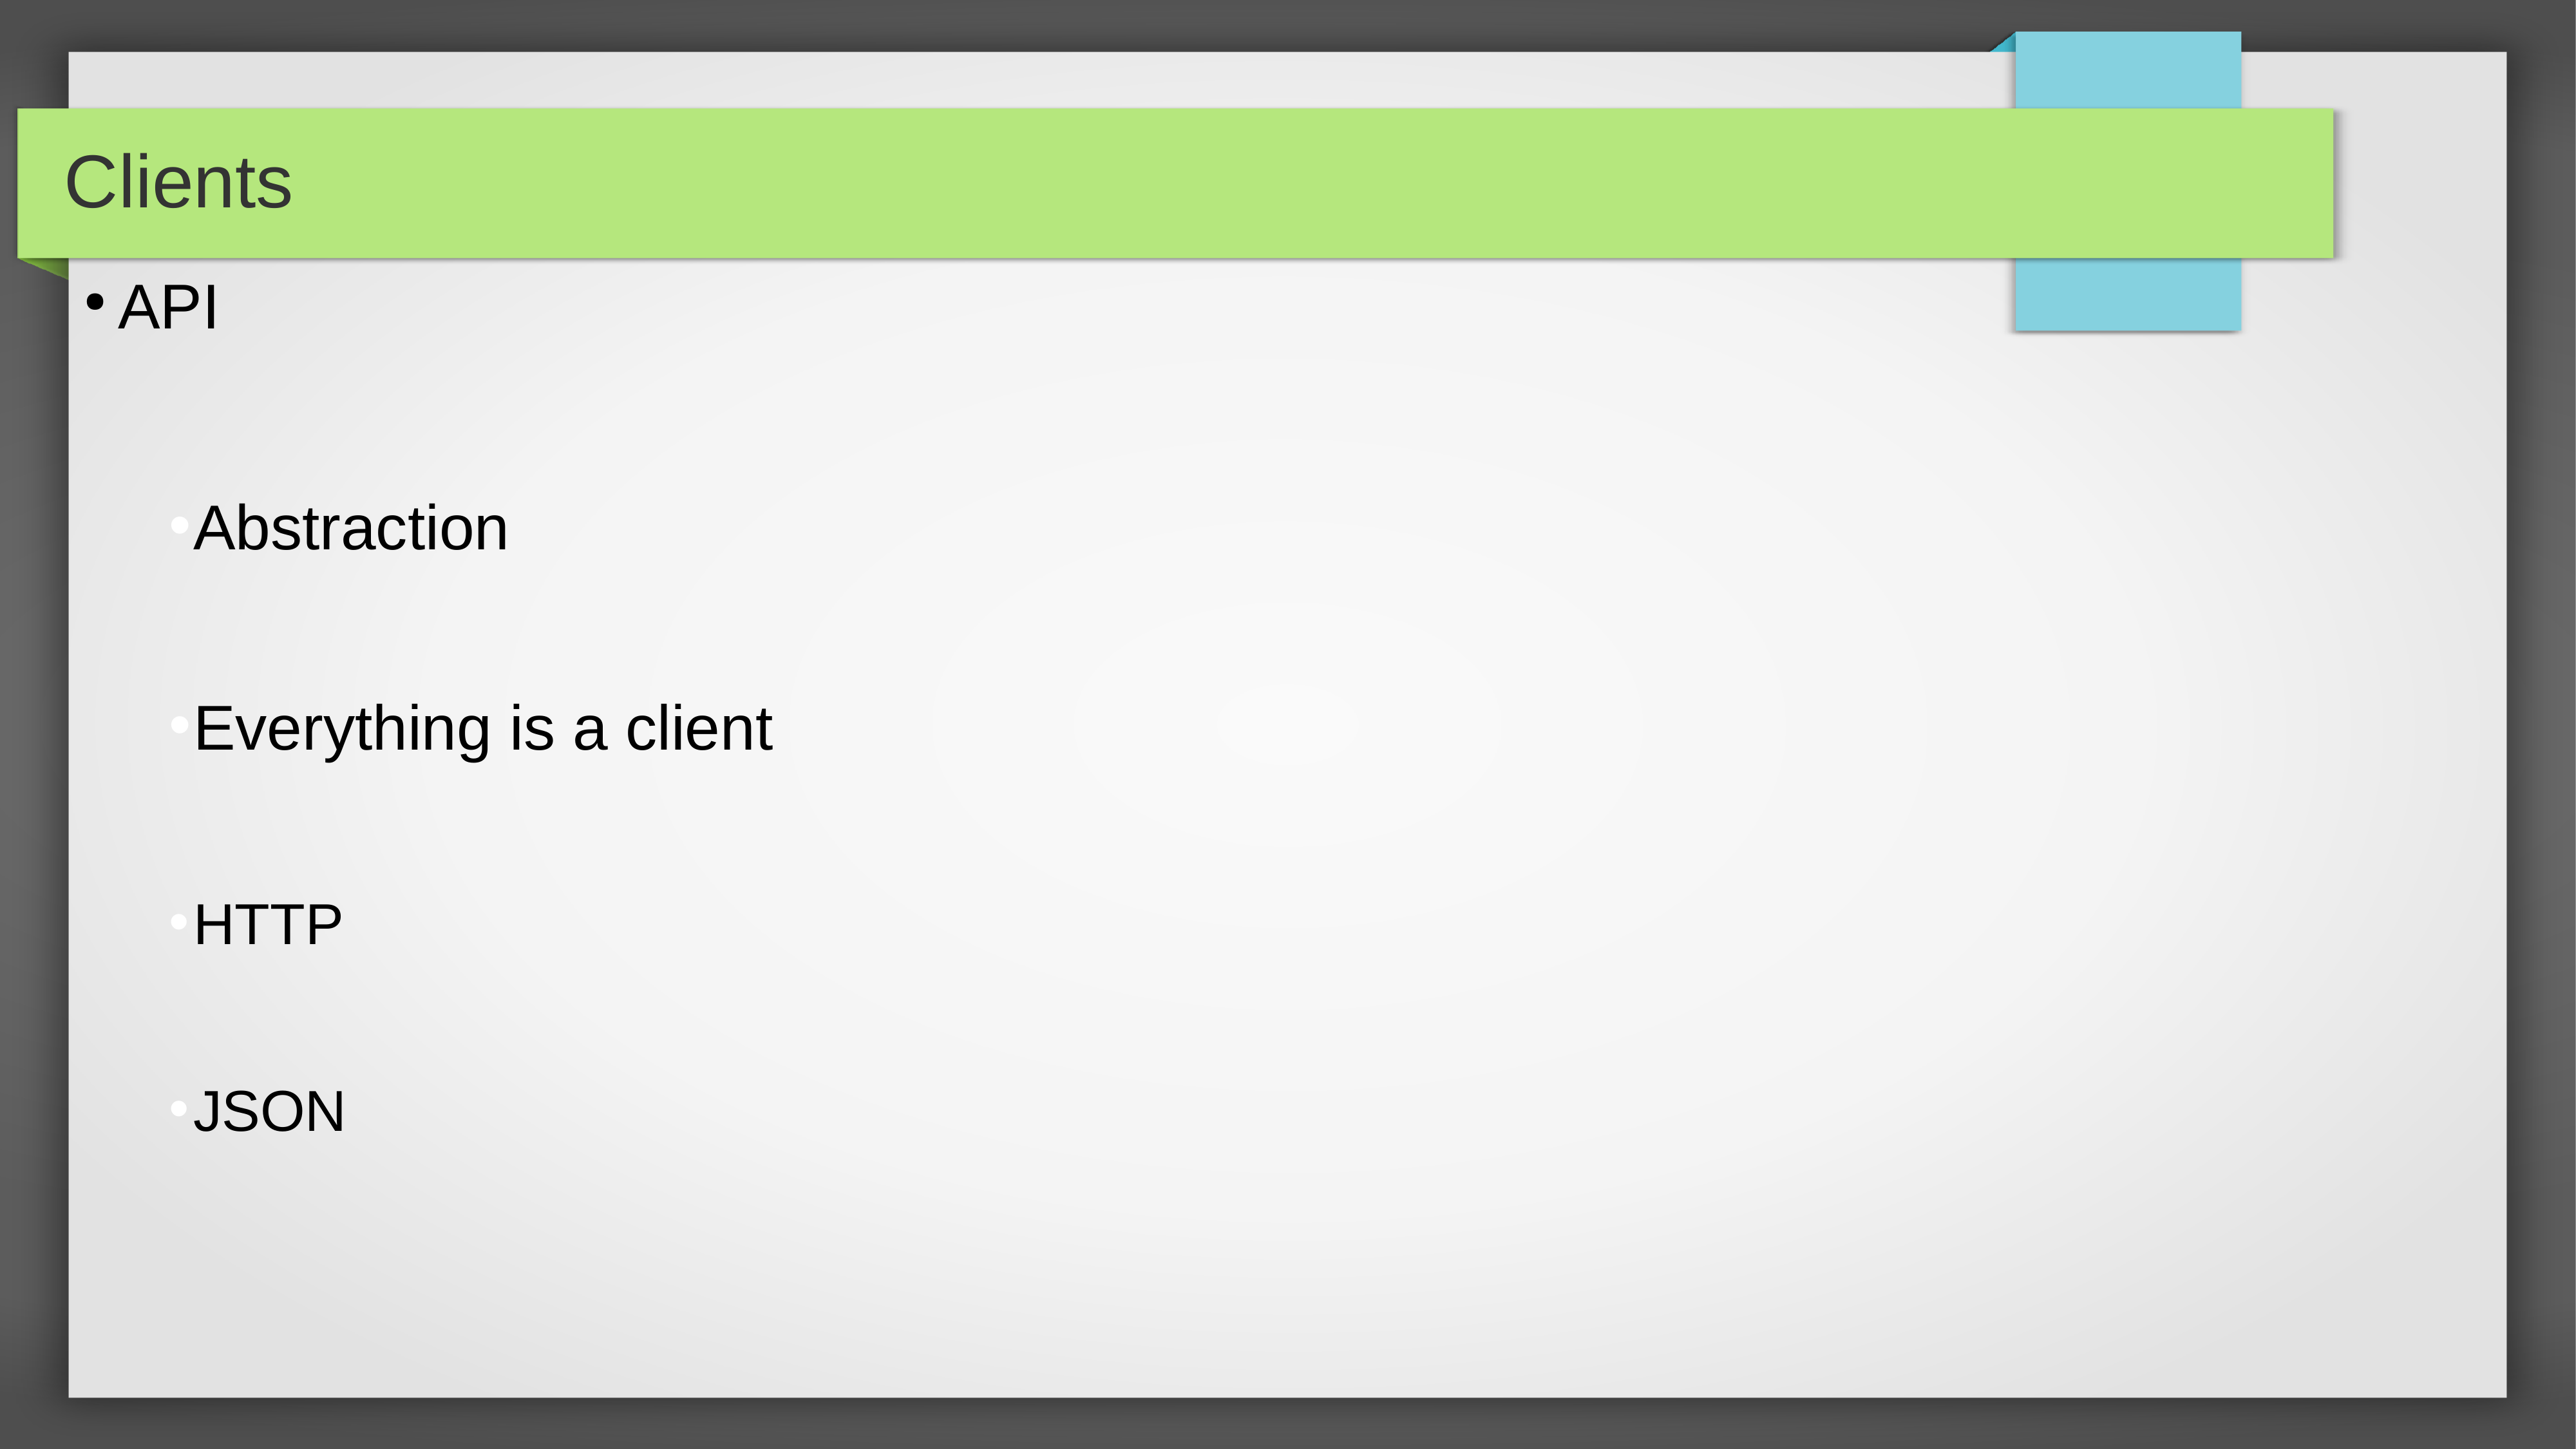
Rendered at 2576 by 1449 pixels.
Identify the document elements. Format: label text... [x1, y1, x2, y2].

title Clients [59, 90, 2488, 265]
list API Abstraction Everything is a client HTTP JSON [72, 265, 2484, 1449]
picture [0, 0, 2576, 1449]
